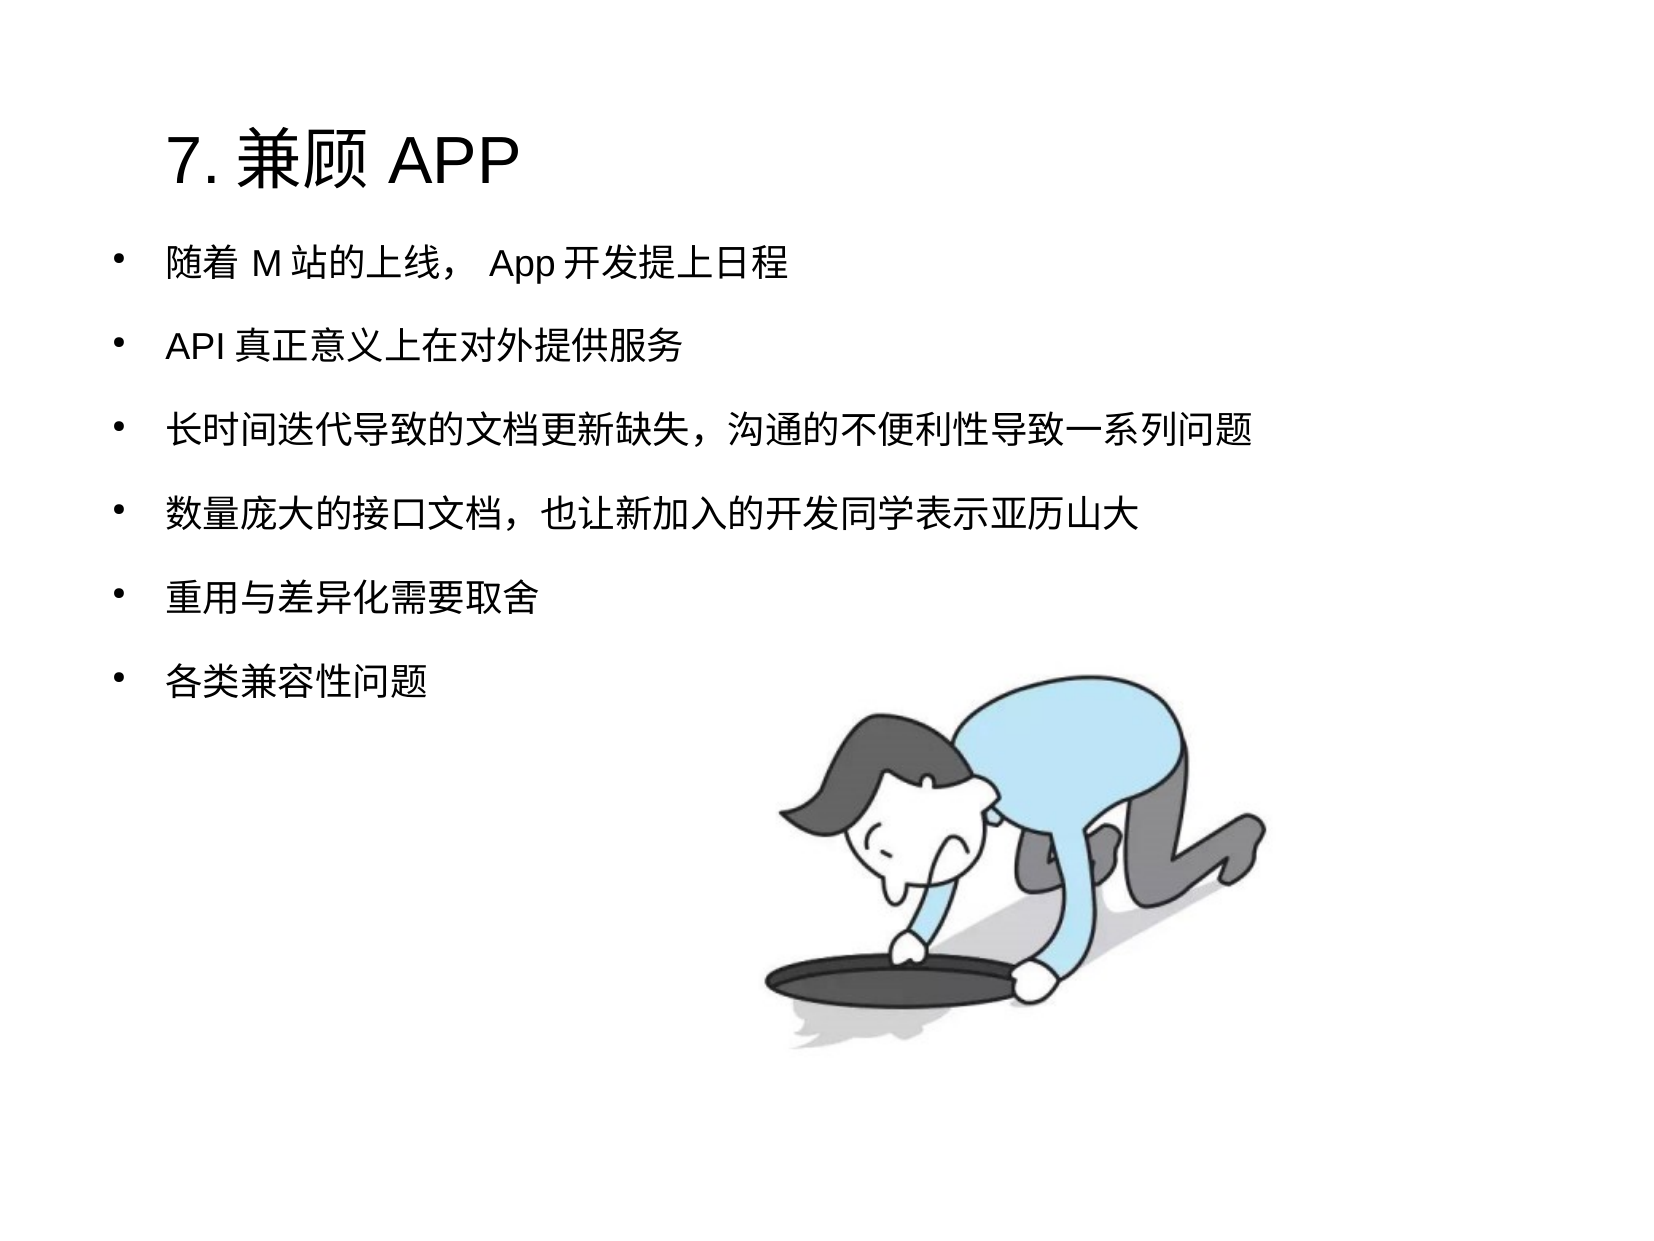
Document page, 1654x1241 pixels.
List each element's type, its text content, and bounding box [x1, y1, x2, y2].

list 7.兼顾APP 随着M站的上线，App开发提上日程 API真正意义上在对外提供服务 长时间迭代导致的文档更新缺失，沟通的不便利性导致一系列问题 数量庞大的接口文档，也让新加入的开发同学表示亚历山大 重用与差异化需要取舍 各类兼容性问题 [94, 106, 1571, 1146]
picture [496, 649, 1451, 1067]
